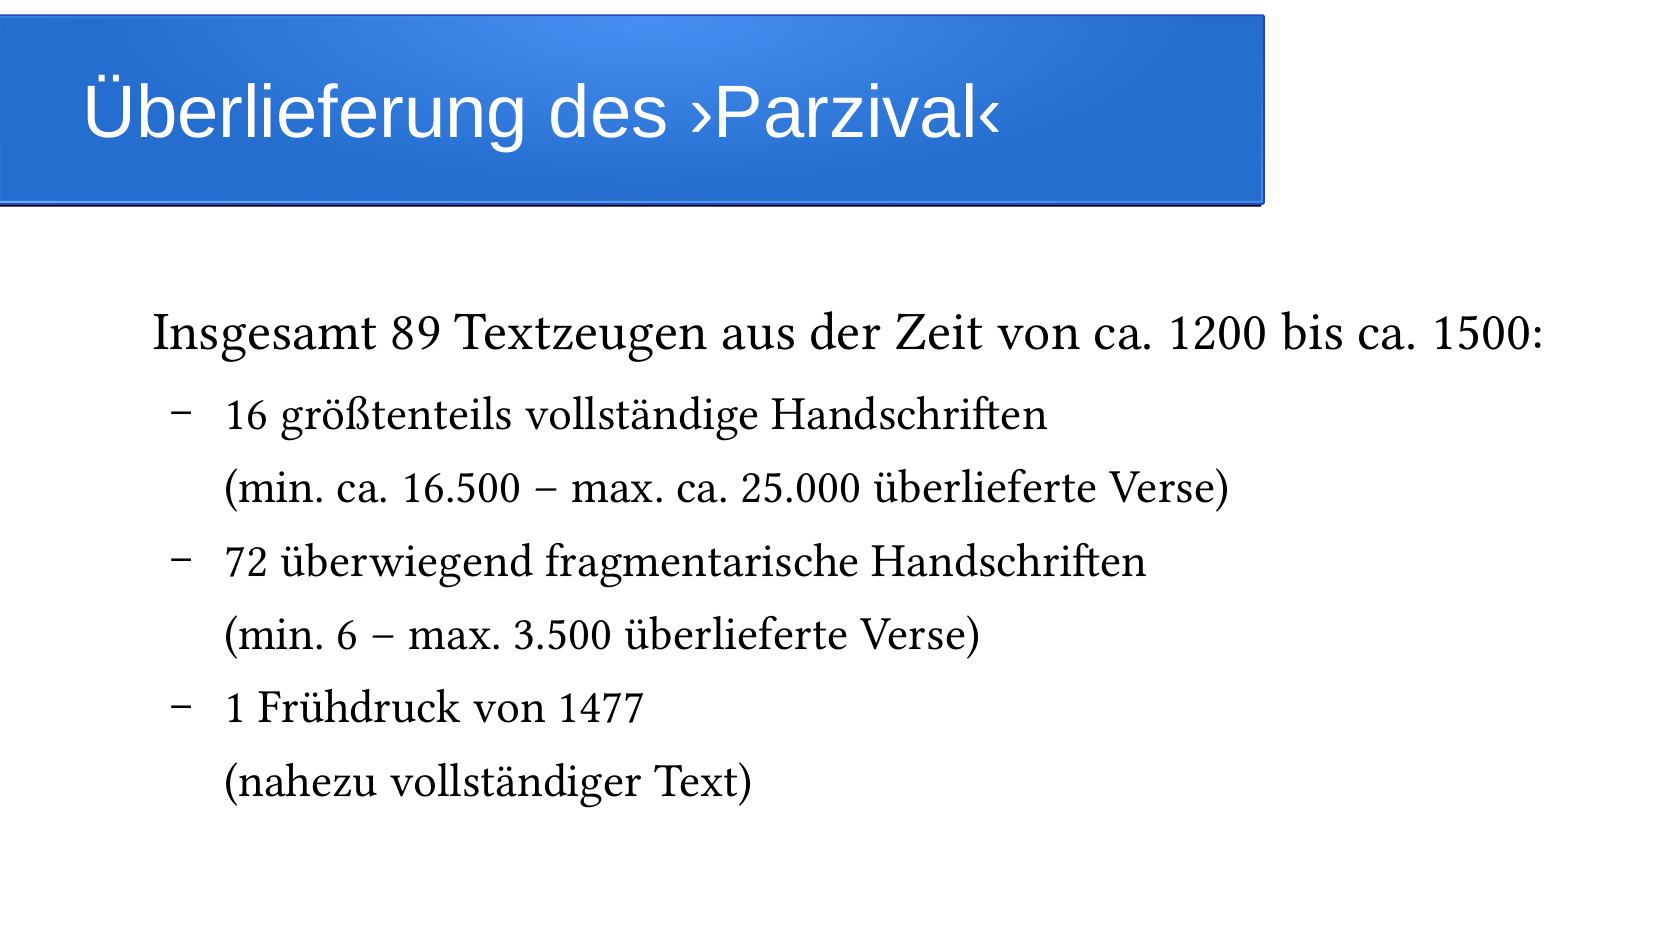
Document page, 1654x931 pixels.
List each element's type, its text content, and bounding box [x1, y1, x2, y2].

list Insgesamt 89 Textzeugen aus der Zeit von ca. 1200 bis ca. 1500: 16 größtenteils vollständige Handschriften (min. ca. 16.500 – max. ca. 25.000 überlieferte Verse) 72 überwiegend fragmentarische Handschriften (min. 6 – max. 3.500 überlieferte Verse) 1 Frühdruck von 1477 (nahezu vollständiger Text) [82, 301, 1560, 826]
title Überlieferung des ›Parzival‹ [82, 35, 1235, 189]
